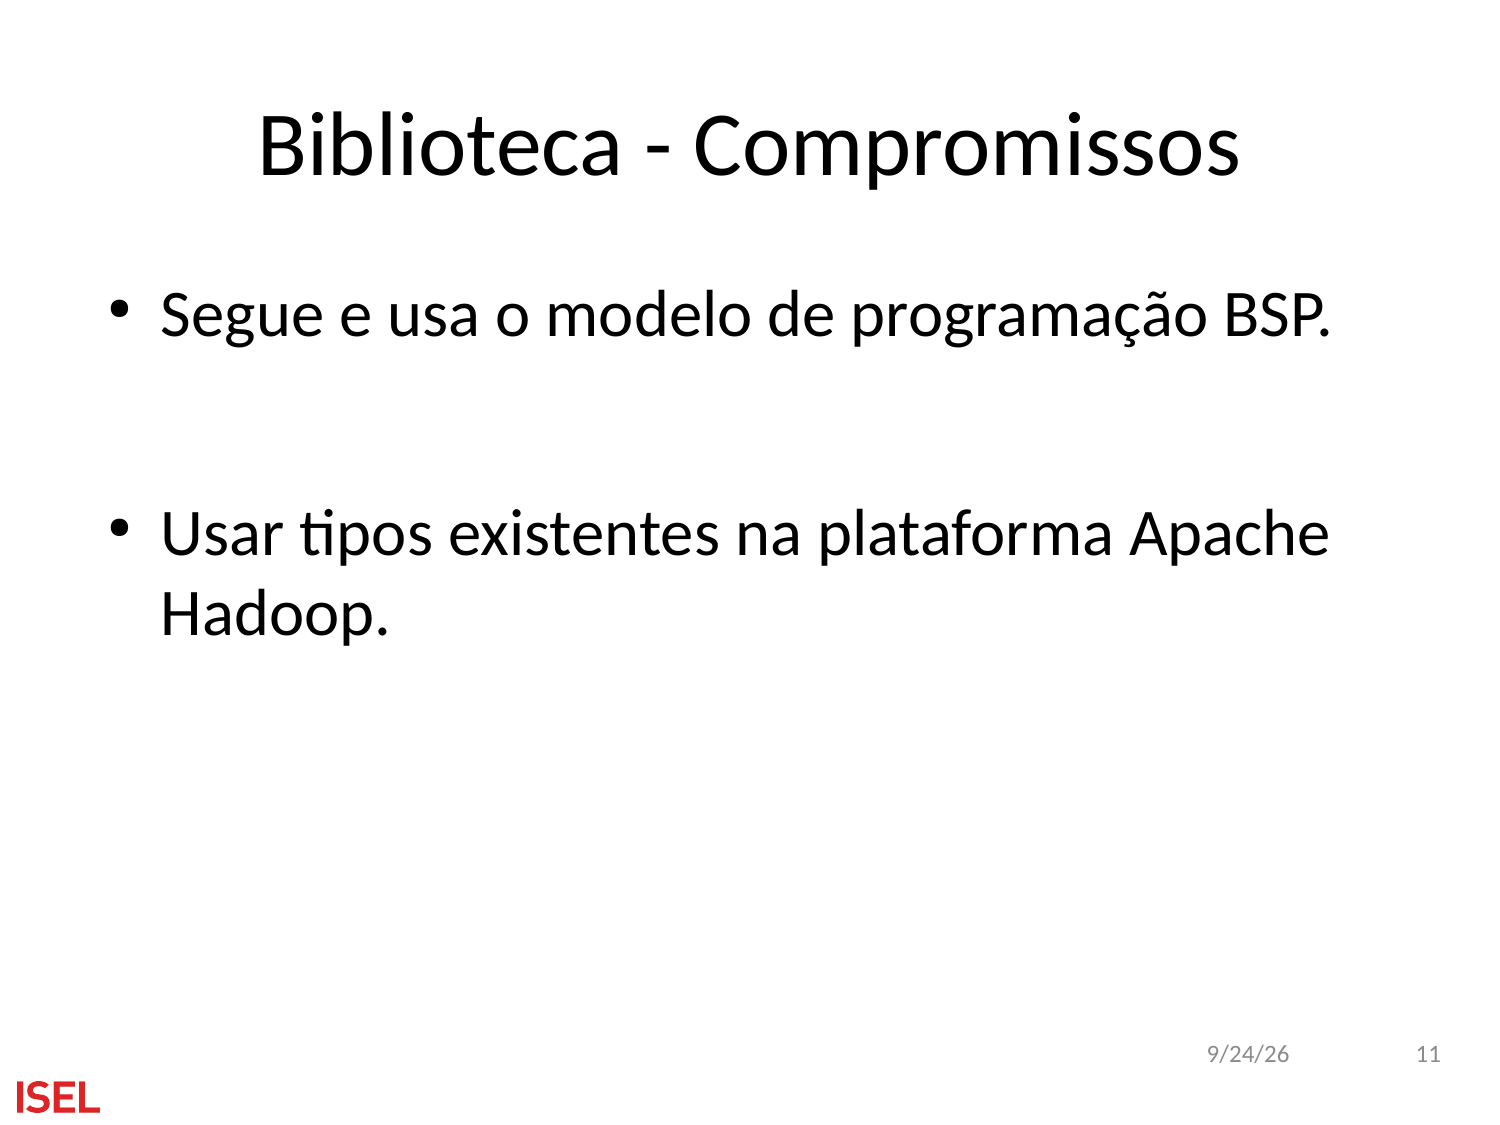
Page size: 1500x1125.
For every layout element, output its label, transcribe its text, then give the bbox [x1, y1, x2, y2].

list Segue e usa o modelo de programação BSP. Usar tipos existentes na plataforma Apache Hadoop. [75, 262, 1425, 1005]
title Biblioteca - Compromissos [75, 45, 1425, 233]
slide_number 9/29/14 [1191, 1033, 1340, 1071]
slide_number <número> [1347, 1033, 1457, 1071]
picture [17, 1081, 100, 1113]
